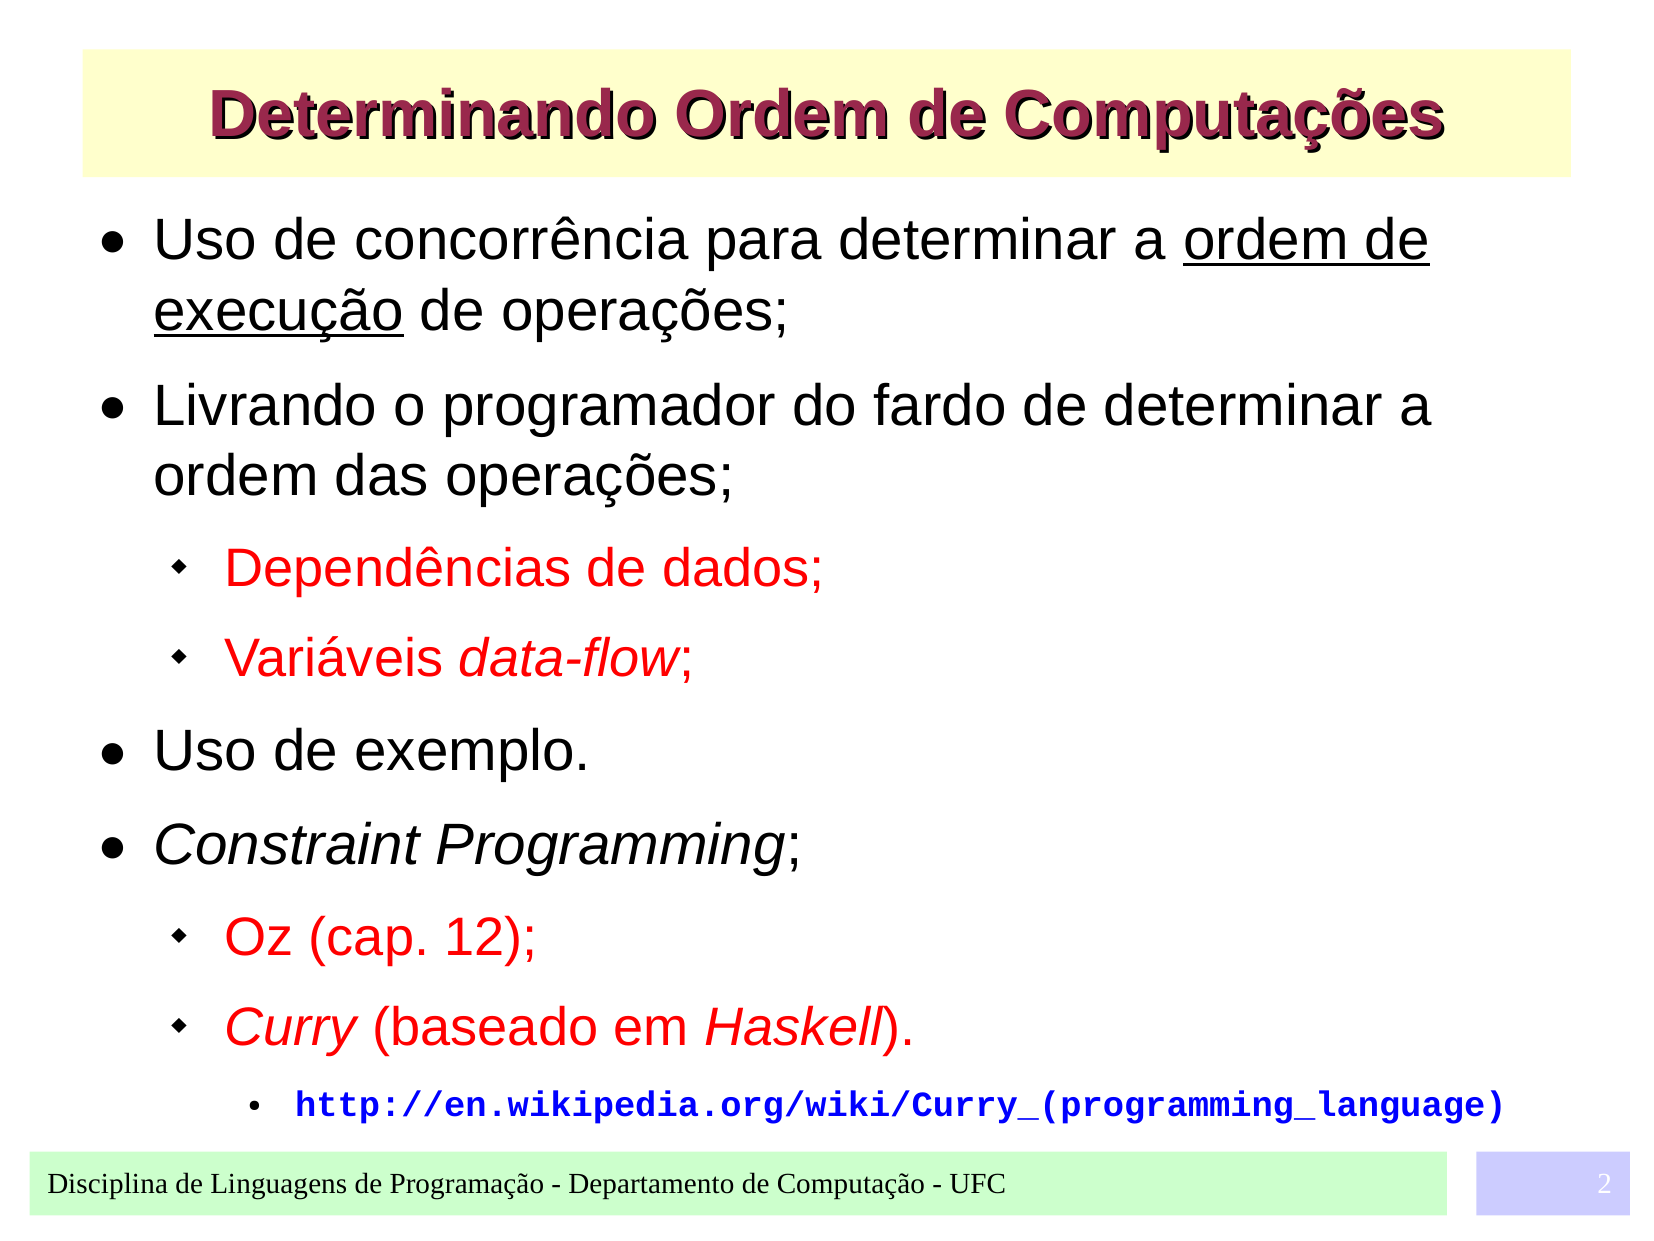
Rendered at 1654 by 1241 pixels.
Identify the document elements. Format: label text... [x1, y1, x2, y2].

list Uso de concorrência para determinar a ordem de execução de operações; Livrando o programador do fardo de determinar a ordem das operações; Dependências de dados; Variáveis data-flow; Uso de exemplo. Constraint Programming; Oz (cap. 12); Curry (baseado em Haskell). http://en.wikipedia.org/wiki/Curry_(programming_language) [82, 206, 1571, 1137]
title Determinando Ordem de Computações [82, 49, 1571, 178]
